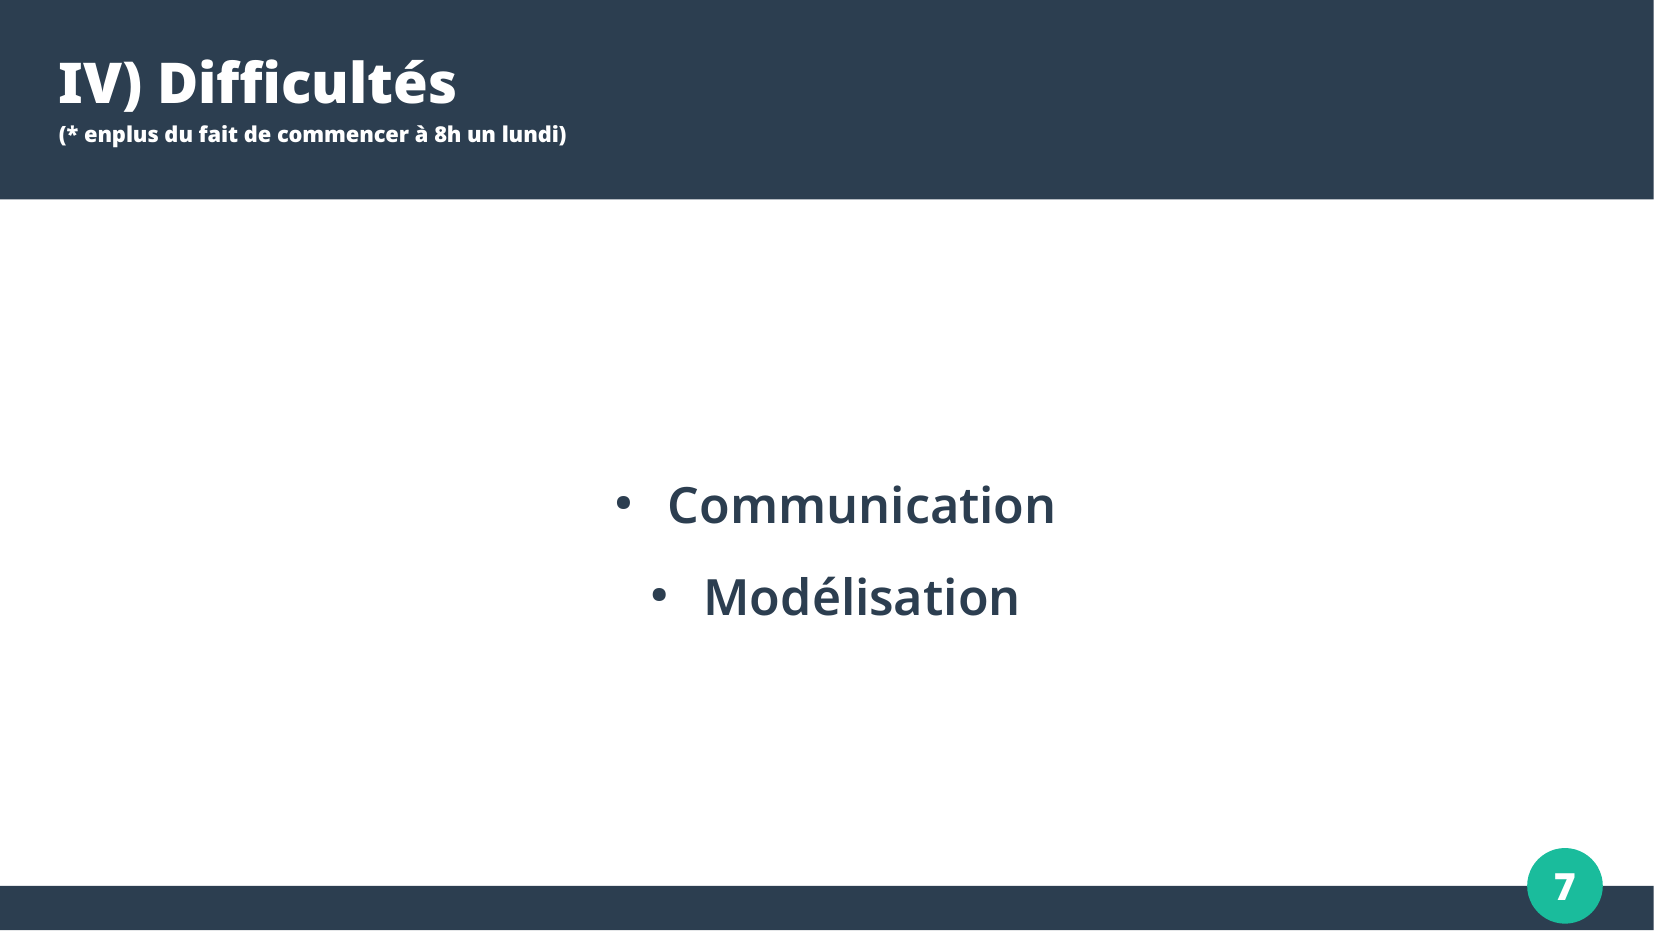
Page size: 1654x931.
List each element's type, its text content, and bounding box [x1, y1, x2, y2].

list Communication Modélisation [29, 236, 1625, 864]
title IV) Difficultés (* enplus du fait de commencer à 8h un lundi) [59, 37, 1595, 155]
